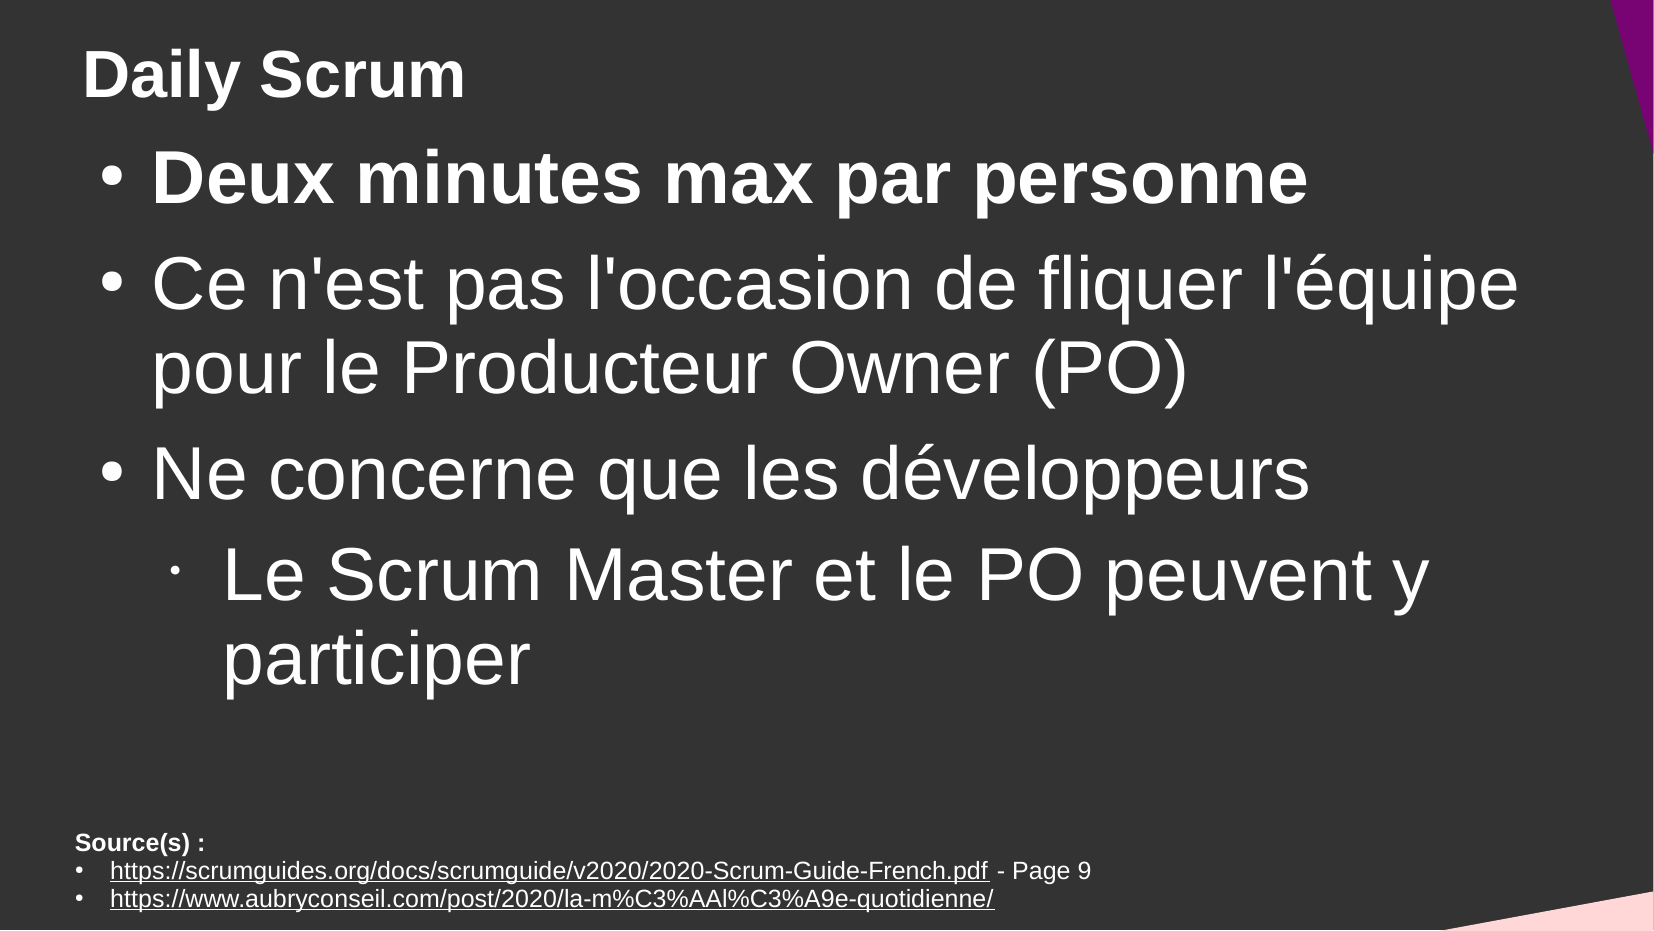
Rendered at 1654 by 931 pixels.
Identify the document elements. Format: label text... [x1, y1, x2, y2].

text_box Source(s) : https://scrumguides.org/docs/scrumguide/v2020/2020-Scrum-Guide-French.pdf - Page 9 https://www.aubryconseil.com/post/2020/la-m%C3%AAl%C3%A9e-quotidienne/ [60, 821, 1546, 921]
text_box [1438, 891, 1654, 931]
title Daily Scrum [82, 37, 1571, 122]
list Deux minutes max par personne Ce n'est pas l'occasion de fliquer l'équipe pour le Producteur Owner (PO) Ne concerne que les développeurs Le Scrum Master et le PO peuvent y participer [80, 135, 1620, 756]
text_box [1610, 0, 1654, 156]
